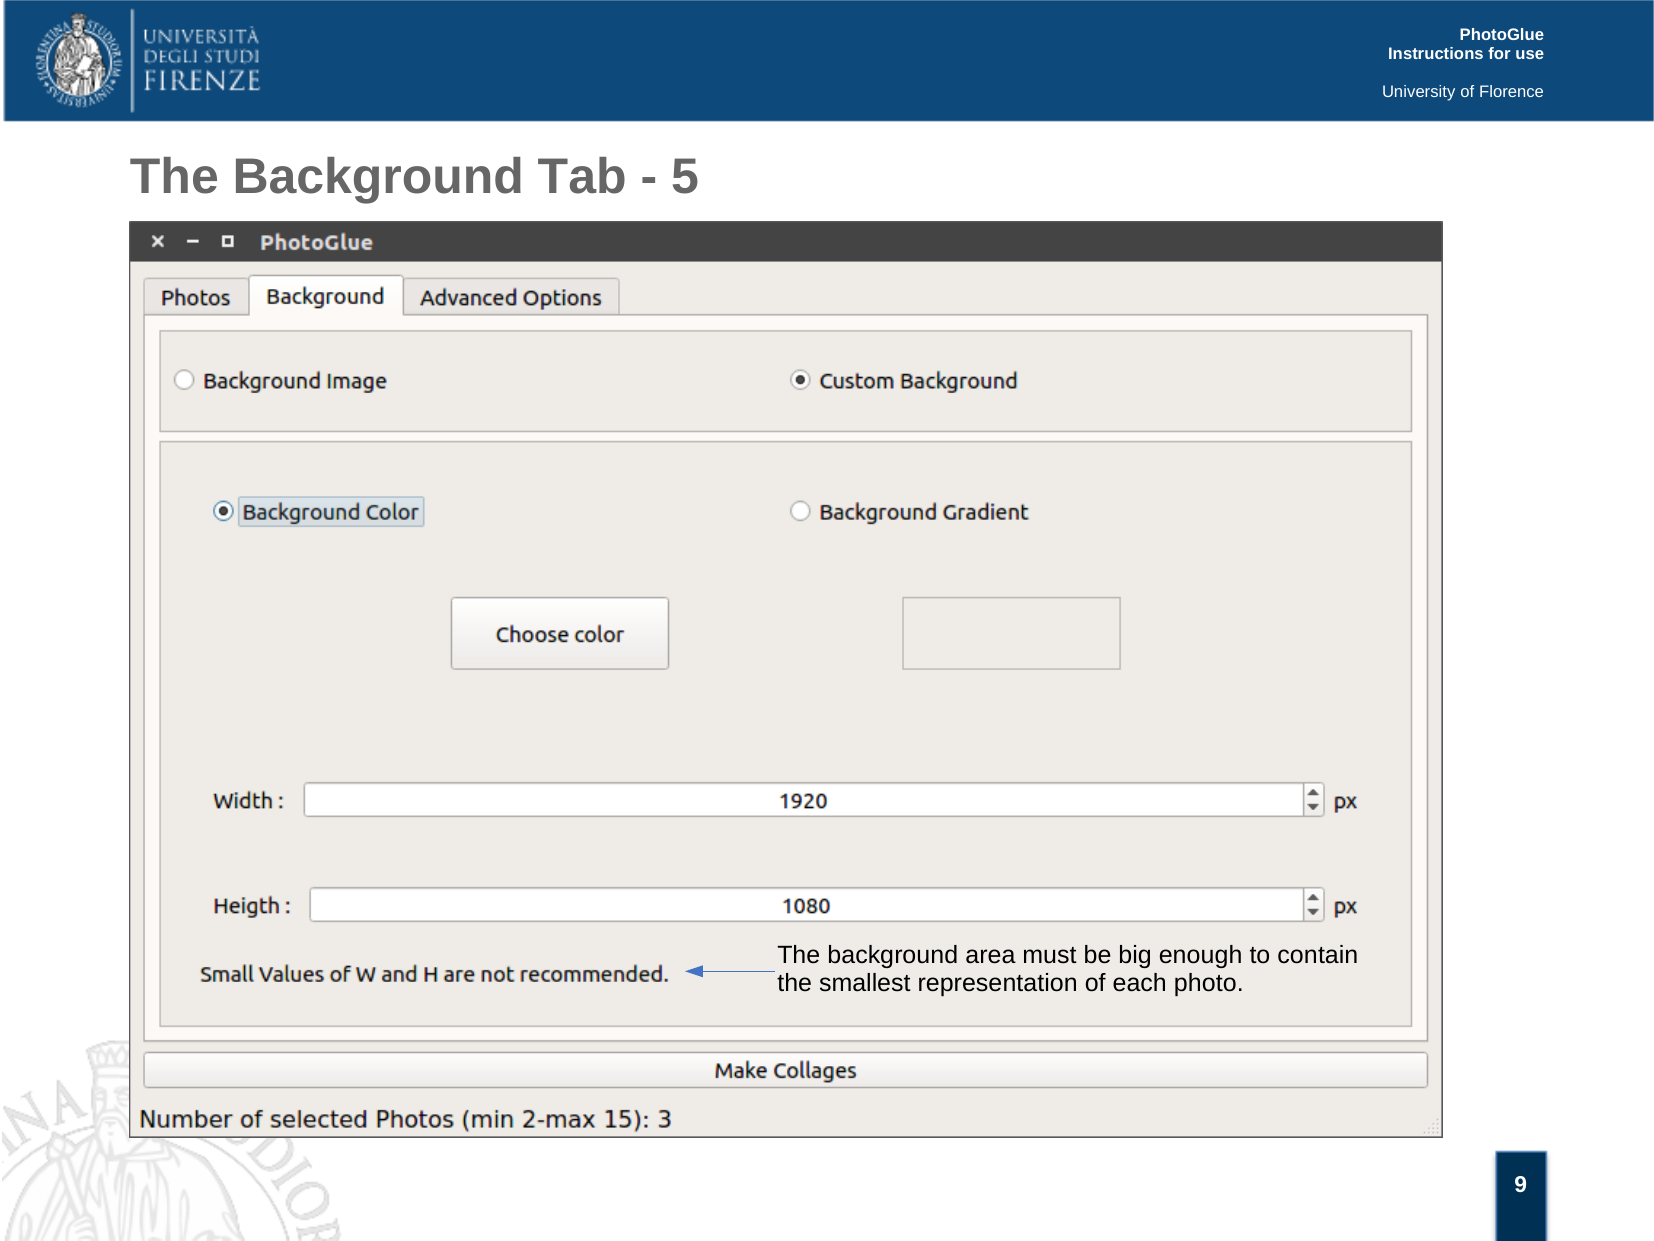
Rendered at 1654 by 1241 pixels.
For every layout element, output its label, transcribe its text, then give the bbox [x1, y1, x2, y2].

text_box The Background Tab - 5 [129, 101, 993, 221]
picture [2, 0, 1654, 1241]
text_box PhotoGlue Instructions for use University of Florence [685, 24, 1548, 102]
text_box The background area must be big enough to contain the smallest representation of each photo. [762, 933, 1404, 1010]
text_box 9 [1505, 1160, 1536, 1208]
